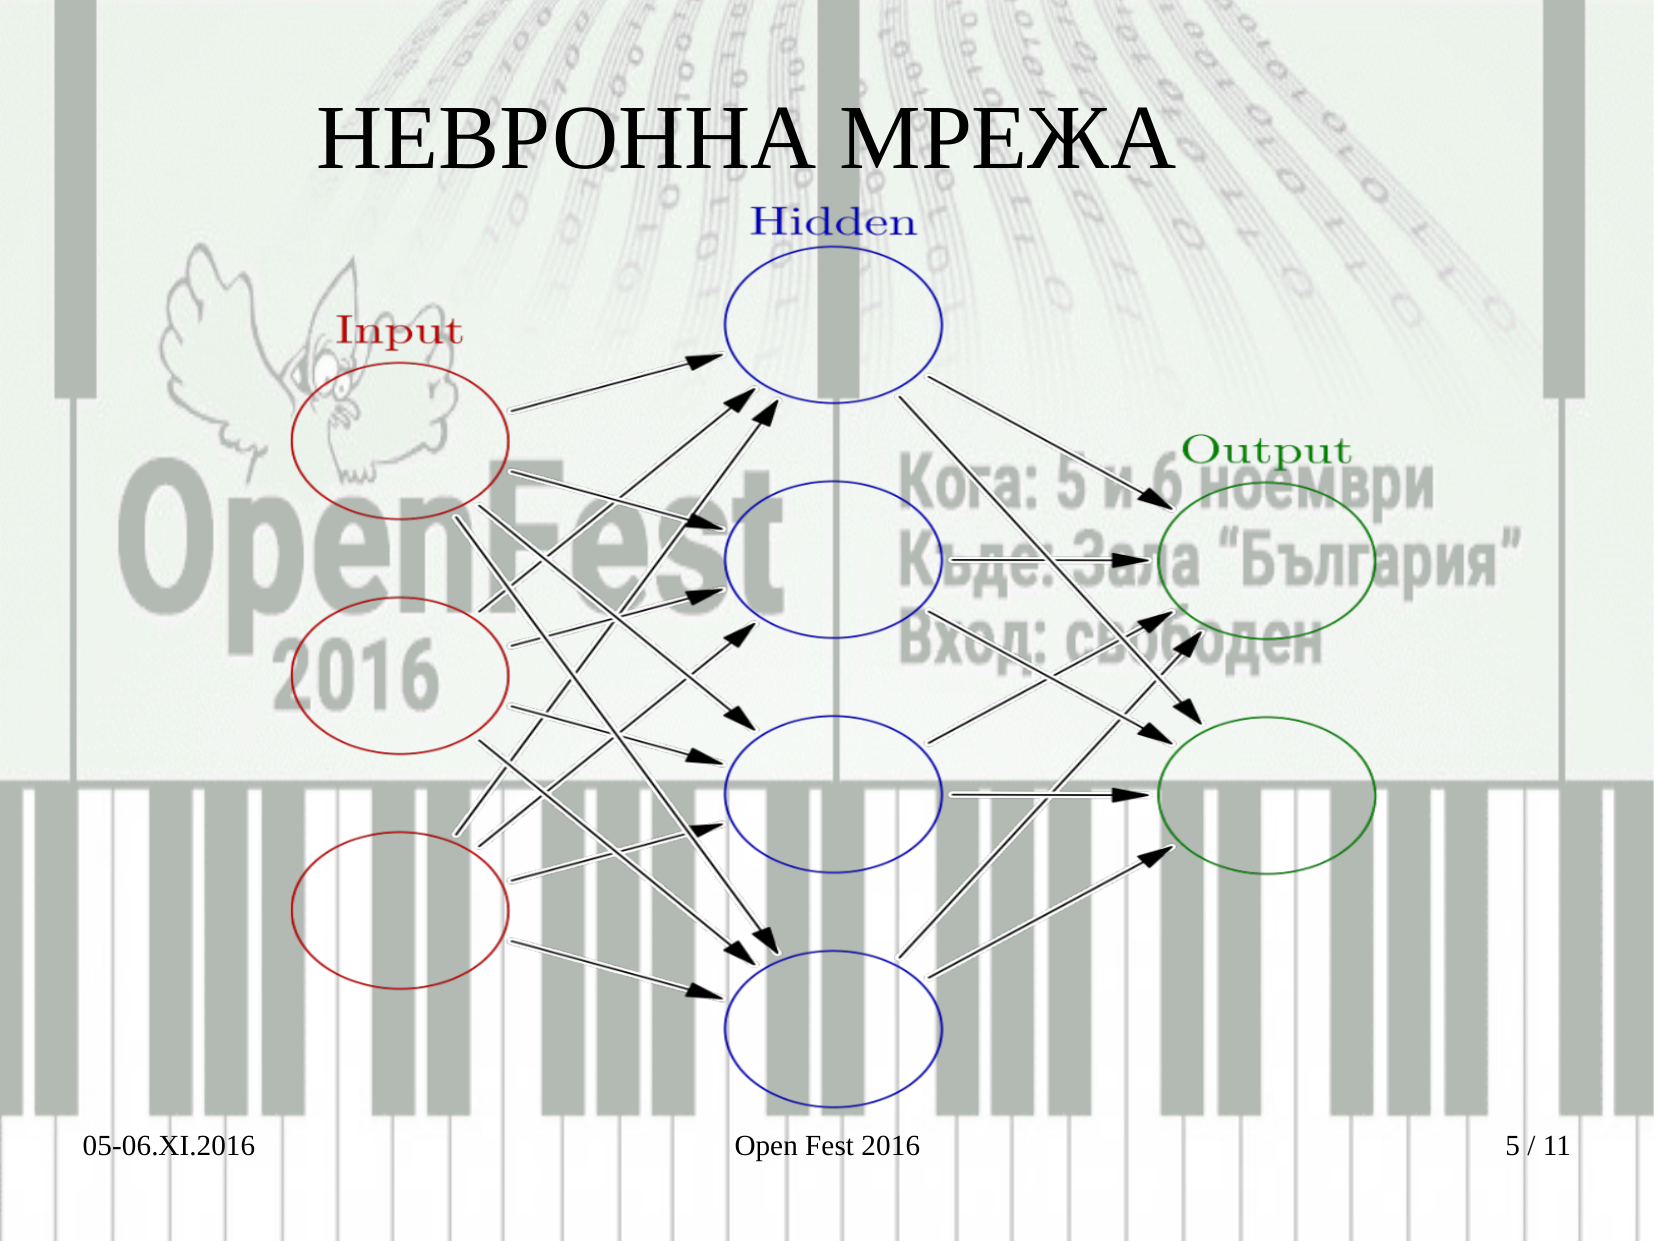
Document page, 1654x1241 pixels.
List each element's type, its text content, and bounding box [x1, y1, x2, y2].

picture [0, 0, 1654, 1241]
title НЕВРОННА МРЕЖА [82, 47, 1412, 229]
